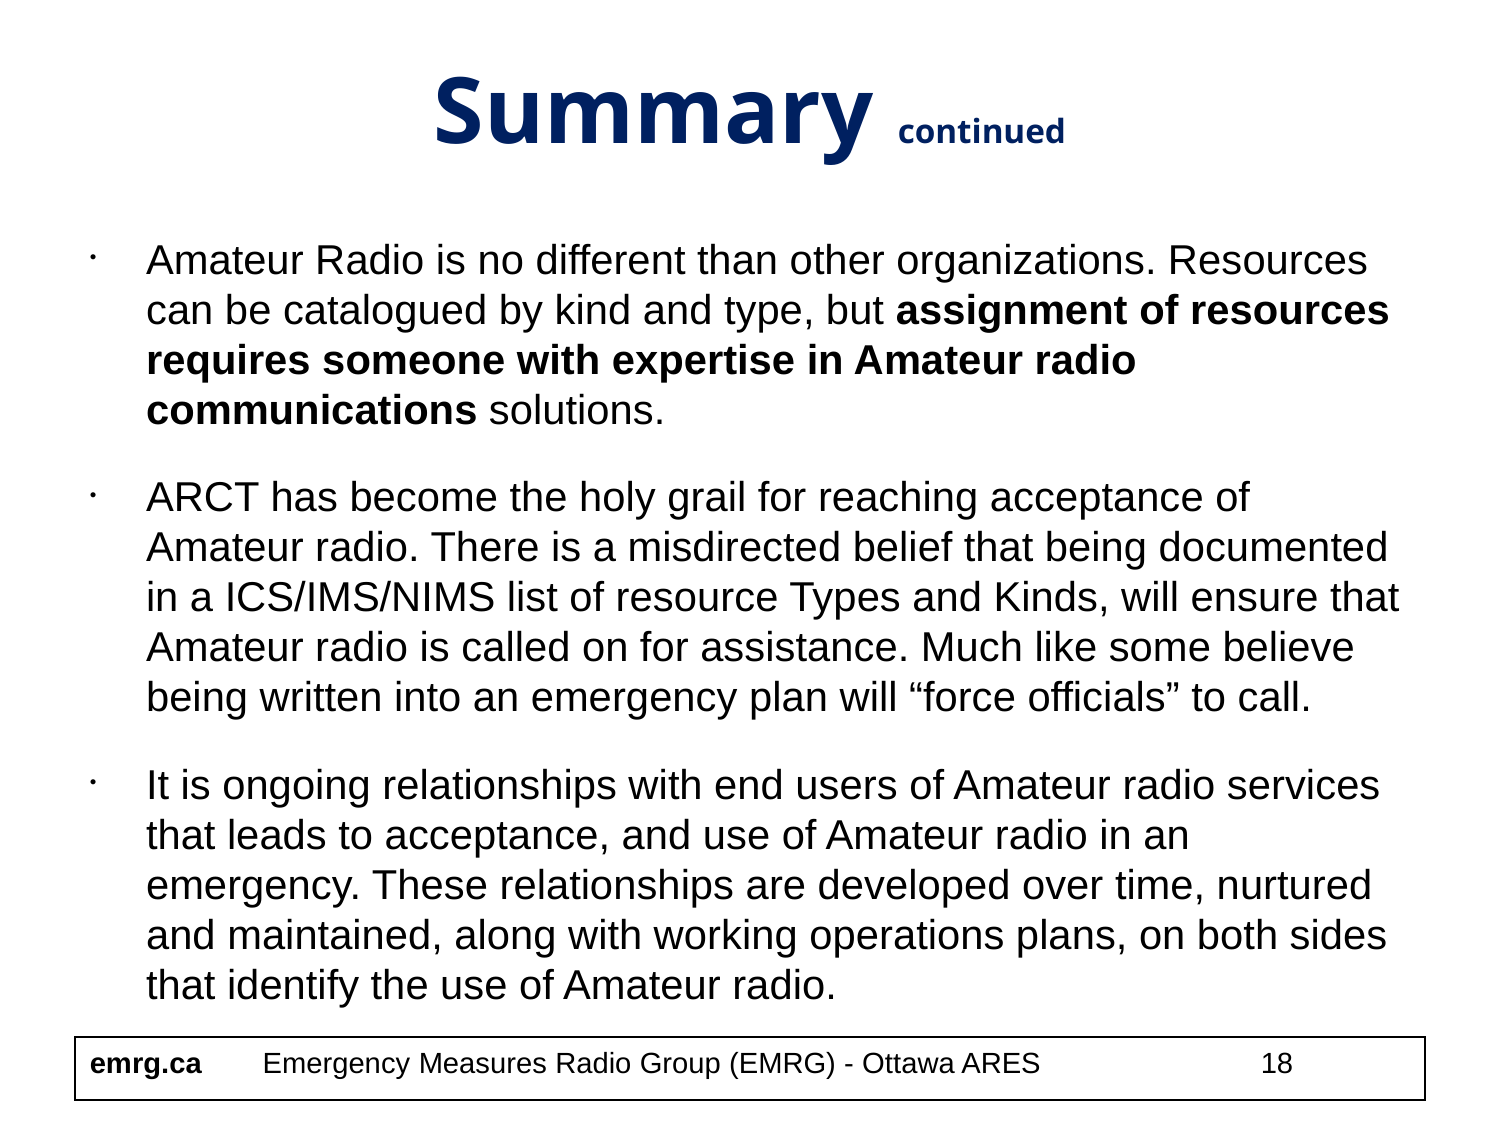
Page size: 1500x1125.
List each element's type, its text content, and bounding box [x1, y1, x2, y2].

text_box Amateur Radio is no different than other organizations. Resources can be catalogued by kind and type, but assignment of resources requires someone with expertise in Amateur radio communications solutions. ARCT has become the holy grail for reaching acceptance of Amateur radio. There is a misdirected belief that being documented in a ICS/IMS/NIMS list of resource Types and Kinds, will ensure that Amateur radio is called on for assistance. Much like some believe being written into an emergency plan will “force officials” to call. It is ongoing relationships with end users of Amateur radio services that leads to acceptance, and use of Amateur radio in an emergency. These relationships are developed over time, nurtured and maintained, along with working operations plans, on both sides that identify the use of Amateur radio. [74, 224, 1425, 1005]
text_box Summary continued [74, 45, 1425, 175]
footer Emergency Measures Radio Group (EMRG) - Ottawa ARES [247, 1037, 1238, 1103]
slide_number <number> [1246, 1037, 1425, 1103]
